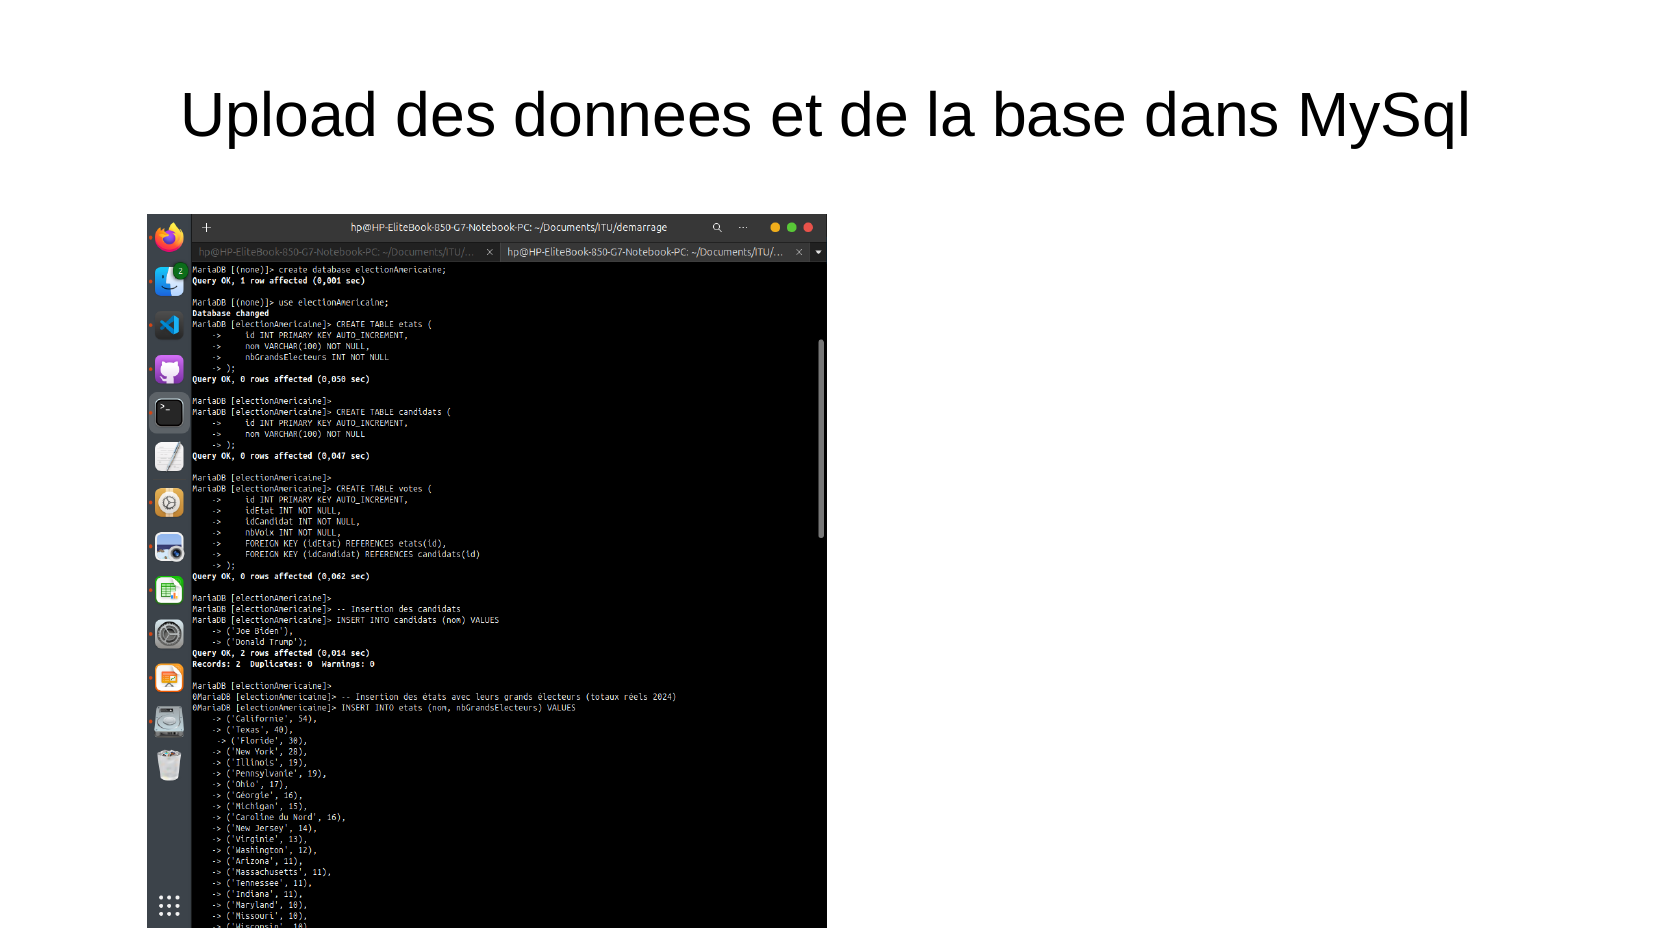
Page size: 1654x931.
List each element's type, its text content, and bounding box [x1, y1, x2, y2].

picture [147, 214, 827, 928]
title Upload des donnees et de la base dans MySql [82, 37, 1571, 193]
